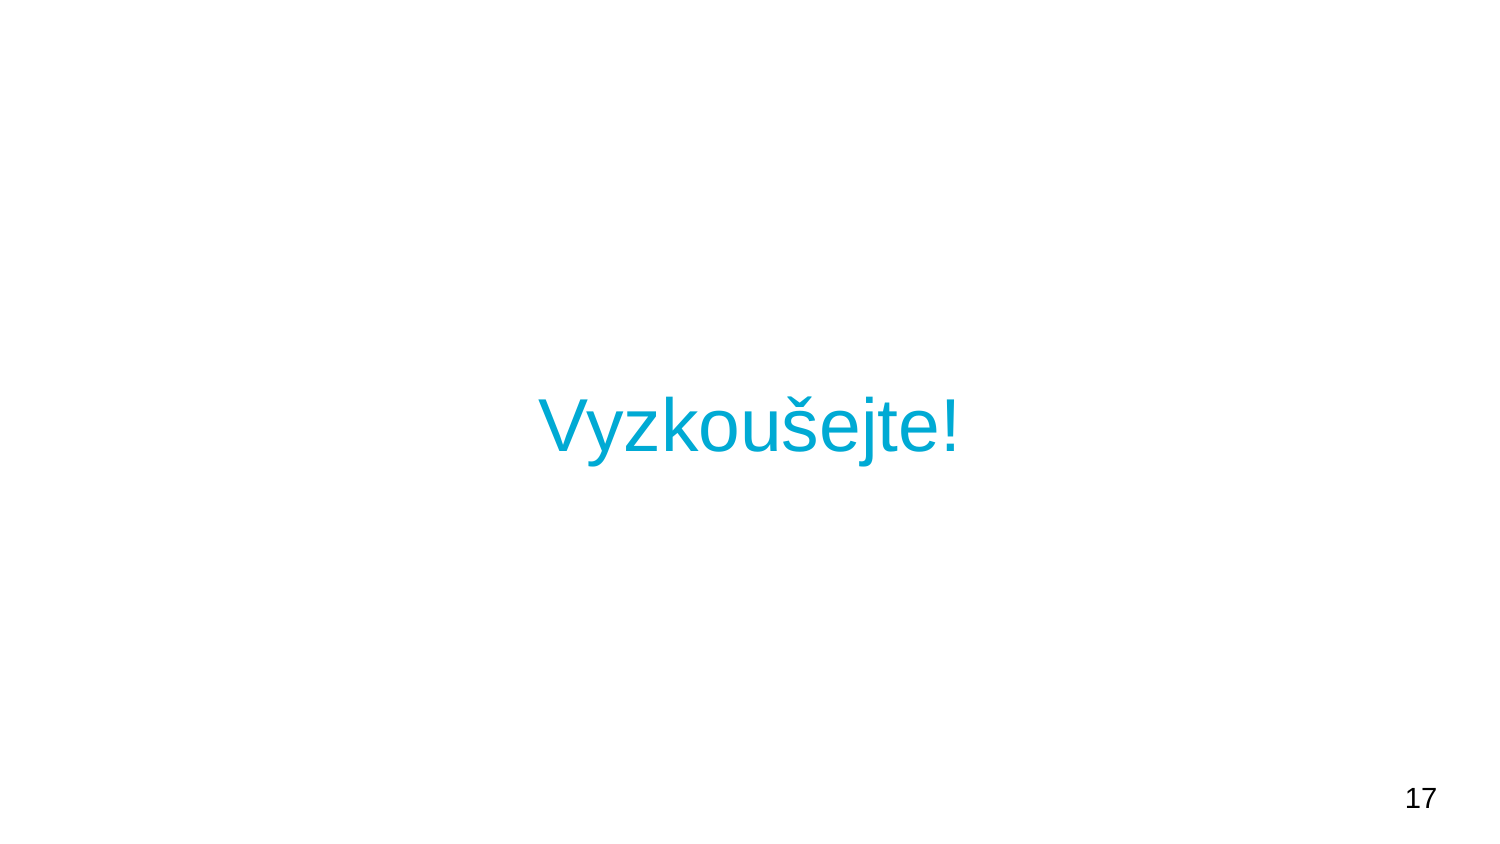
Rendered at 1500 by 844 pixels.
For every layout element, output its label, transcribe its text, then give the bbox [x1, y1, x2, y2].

title Vyzkoušejte! [51, 352, 1449, 491]
slide_number <číslo> [1389, 764, 1480, 830]
